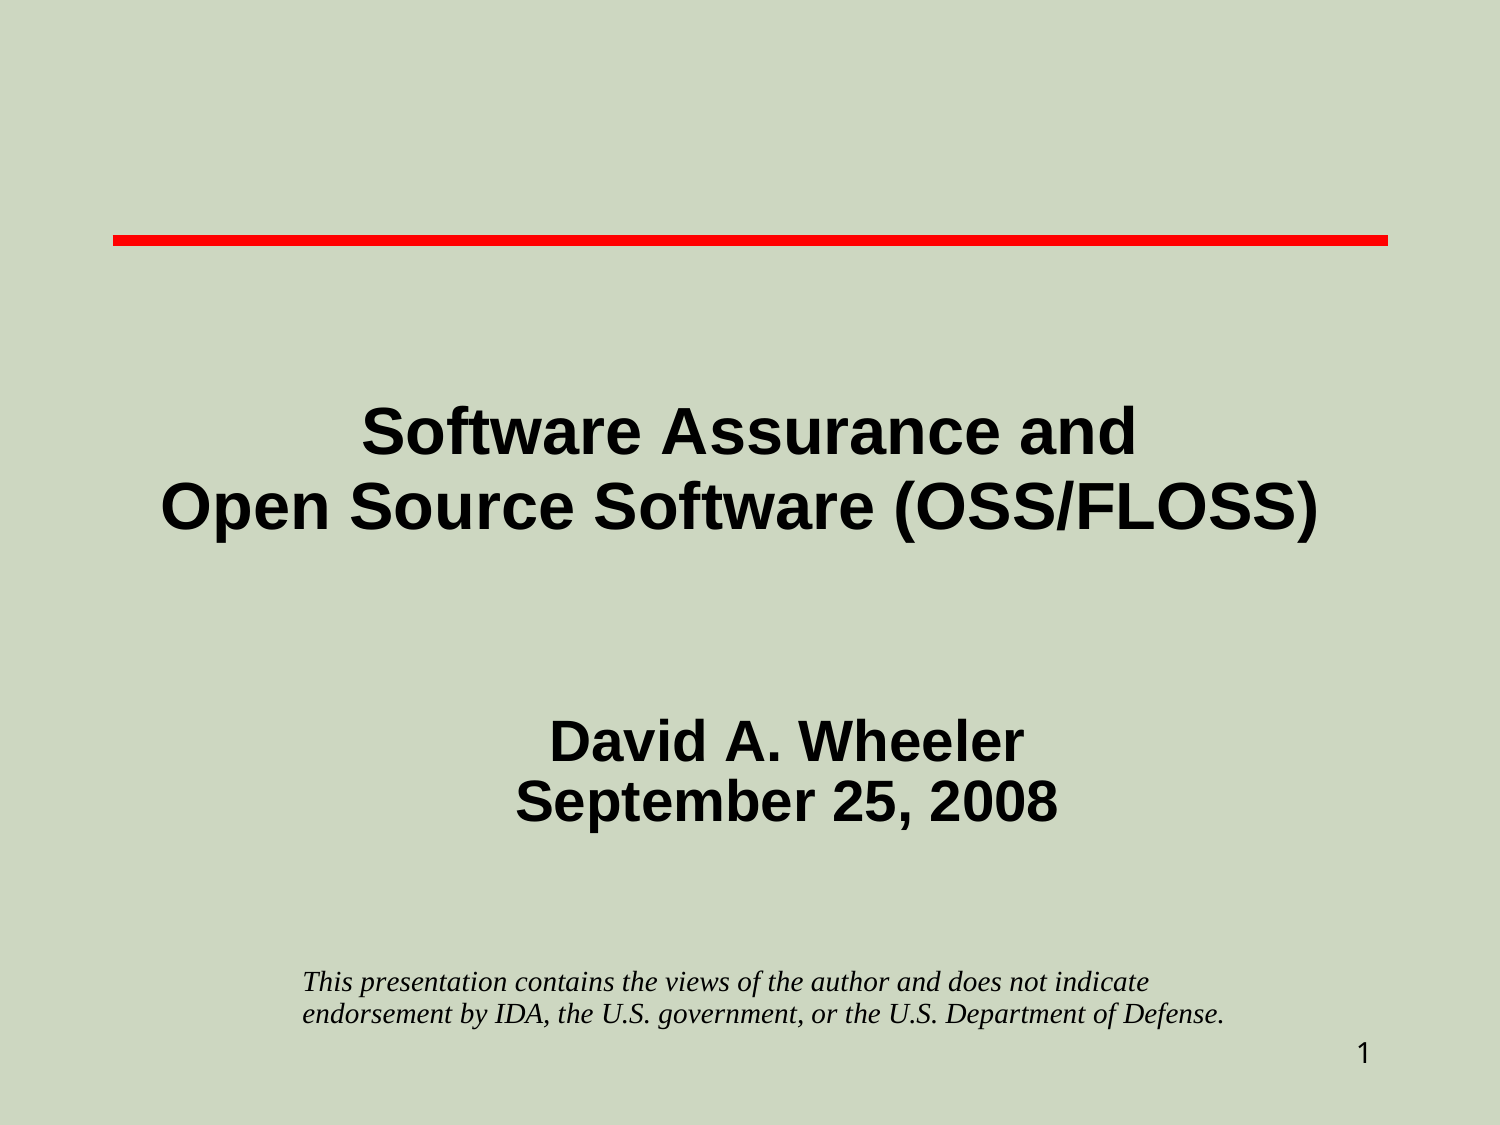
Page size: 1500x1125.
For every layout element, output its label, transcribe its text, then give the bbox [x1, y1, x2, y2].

subtitle David A. Wheeler September 25, 2008 [225, 637, 1276, 926]
title Software Assurance and Open Source Software (OSS/FLOSS) [112, 374, 1388, 563]
text_box This presentation contains the views of the author and does not indicate endorsement by IDA, the U.S. government, or the U.S. Department of Defense. [287, 957, 1276, 1038]
